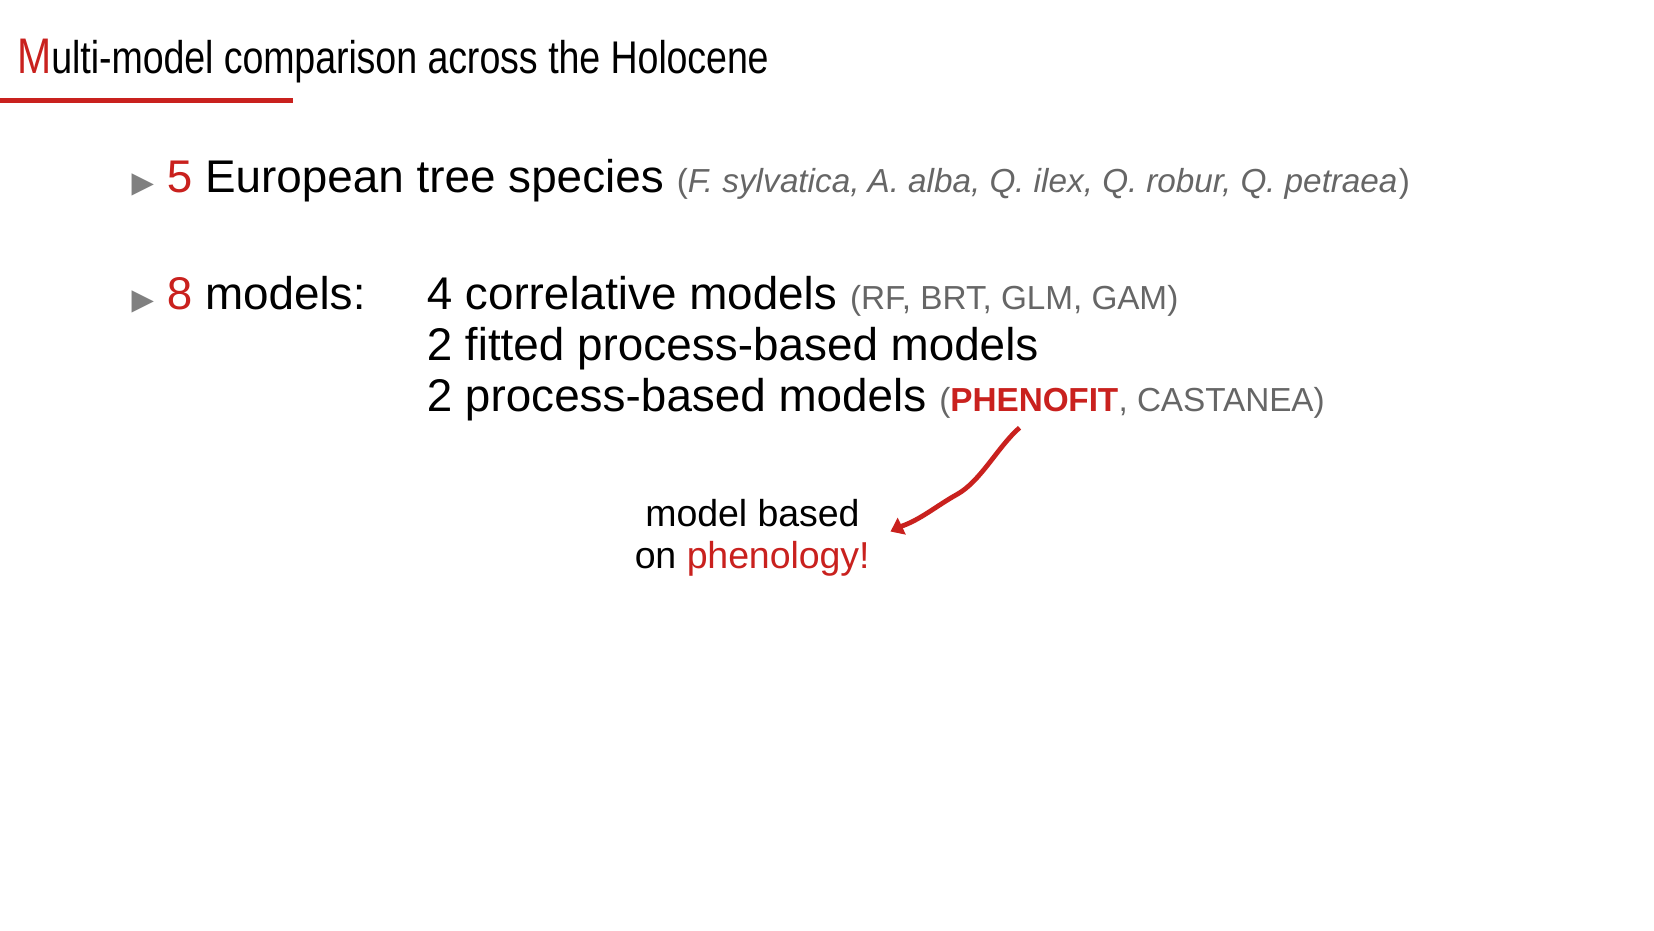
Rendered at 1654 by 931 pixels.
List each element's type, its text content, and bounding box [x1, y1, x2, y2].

text_box Multi-model comparison across the Holocene [2, 0, 1652, 120]
text_box ▶ 5 European tree species (F. sylvatica, A. alba, Q. ilex, Q. robur, Q. petraea) ▶ 8 models: 4 correlative models (RF, BRT, GLM, GAM) 2 fitted process-based models 2 process-based models (PHENOFIT, CASTANEA) [116, 143, 1623, 897]
text_box model based on phenology! [620, 485, 1022, 603]
